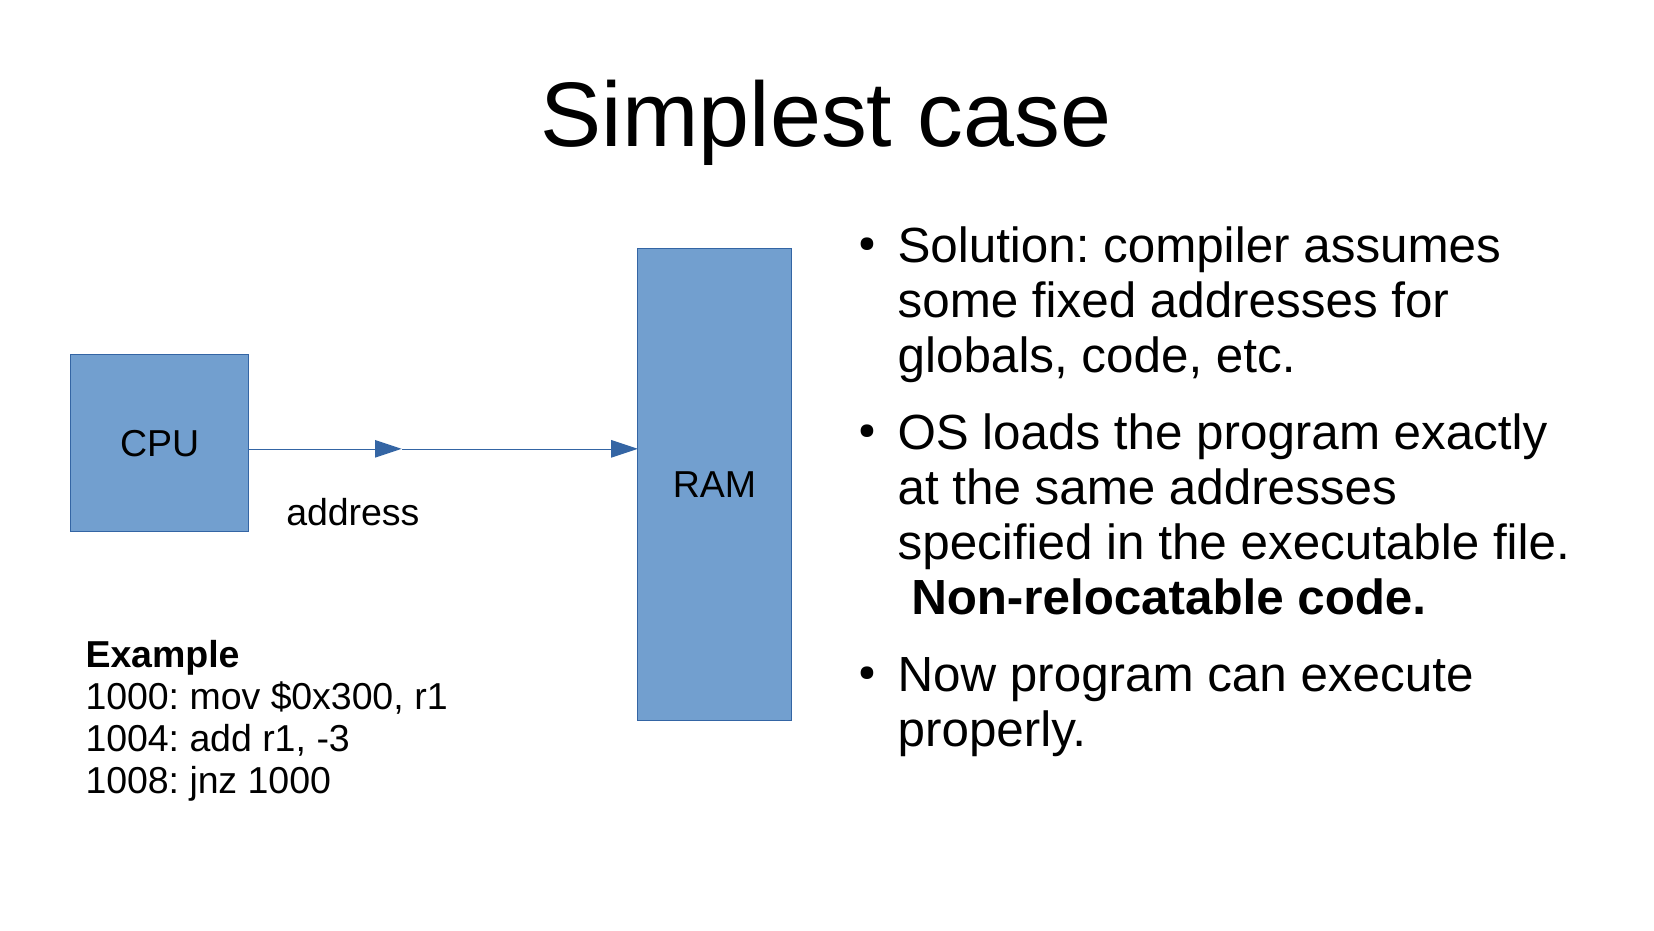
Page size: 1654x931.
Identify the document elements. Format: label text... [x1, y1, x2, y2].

text_box CPU [70, 354, 249, 532]
list Solution: compiler assumes some fixed addresses for globals, code, etc. OS loads the program exactly at the same addresses specified in the executable file. Non-relocatable code. Now program can execute properly. [845, 217, 1572, 758]
text_box address [271, 484, 435, 542]
title Simplest case [82, 37, 1571, 193]
text_box Example 1000: mov $0x300, r1 1004: add r1, -3 1008: jnz 1000 [70, 625, 603, 809]
text_box RAM [637, 248, 792, 721]
